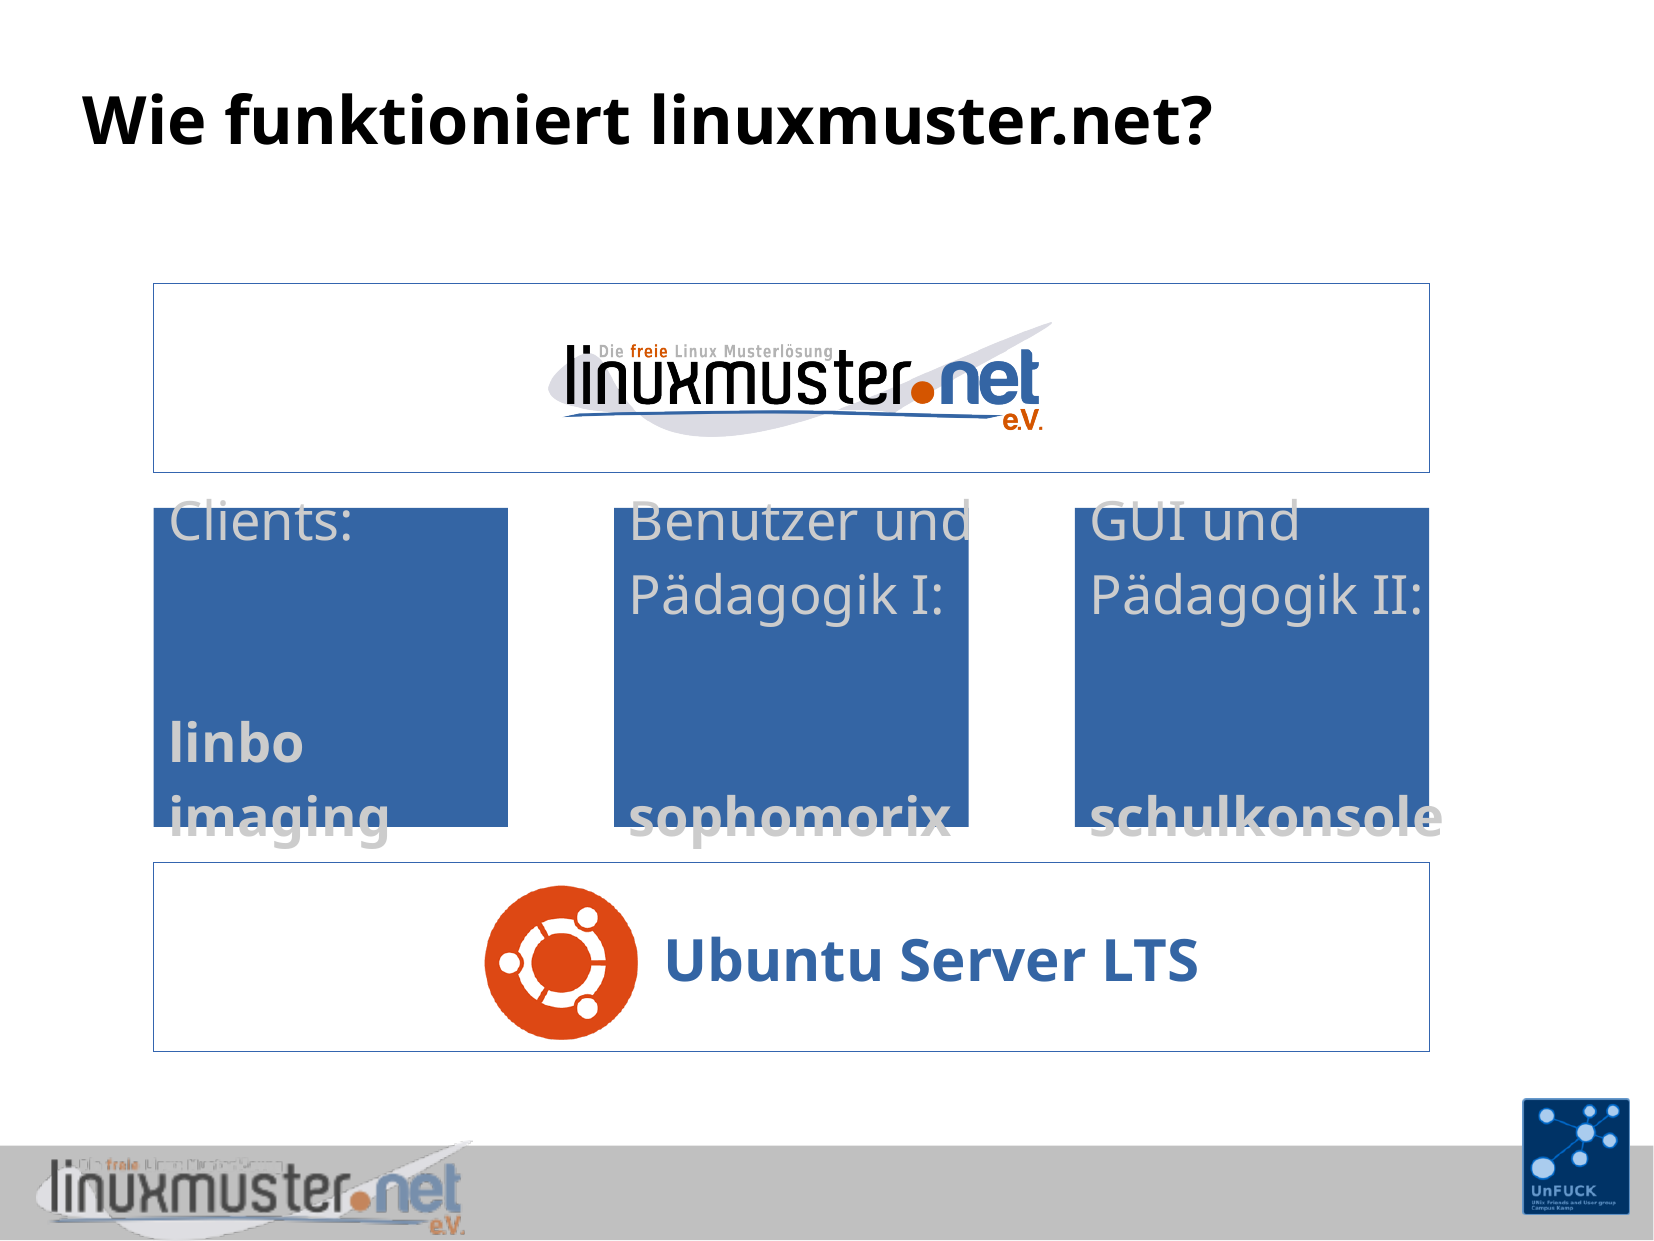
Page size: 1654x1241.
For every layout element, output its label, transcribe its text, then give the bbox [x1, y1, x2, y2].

picture [548, 322, 1052, 438]
picture [36, 1140, 473, 1241]
text_box Clients: linbo imaging [153, 507, 508, 827]
text_box GUI und Pädagogik II: schulkonsole [1074, 507, 1430, 827]
text_box Ubuntu Server LTS [648, 911, 1193, 993]
picture [1522, 1098, 1630, 1215]
text_box Benutzer und Pädagogik I: sophomorix [614, 507, 969, 827]
picture [484, 885, 638, 1040]
title Wie funktioniert linuxmuster.net? [82, 49, 1571, 189]
